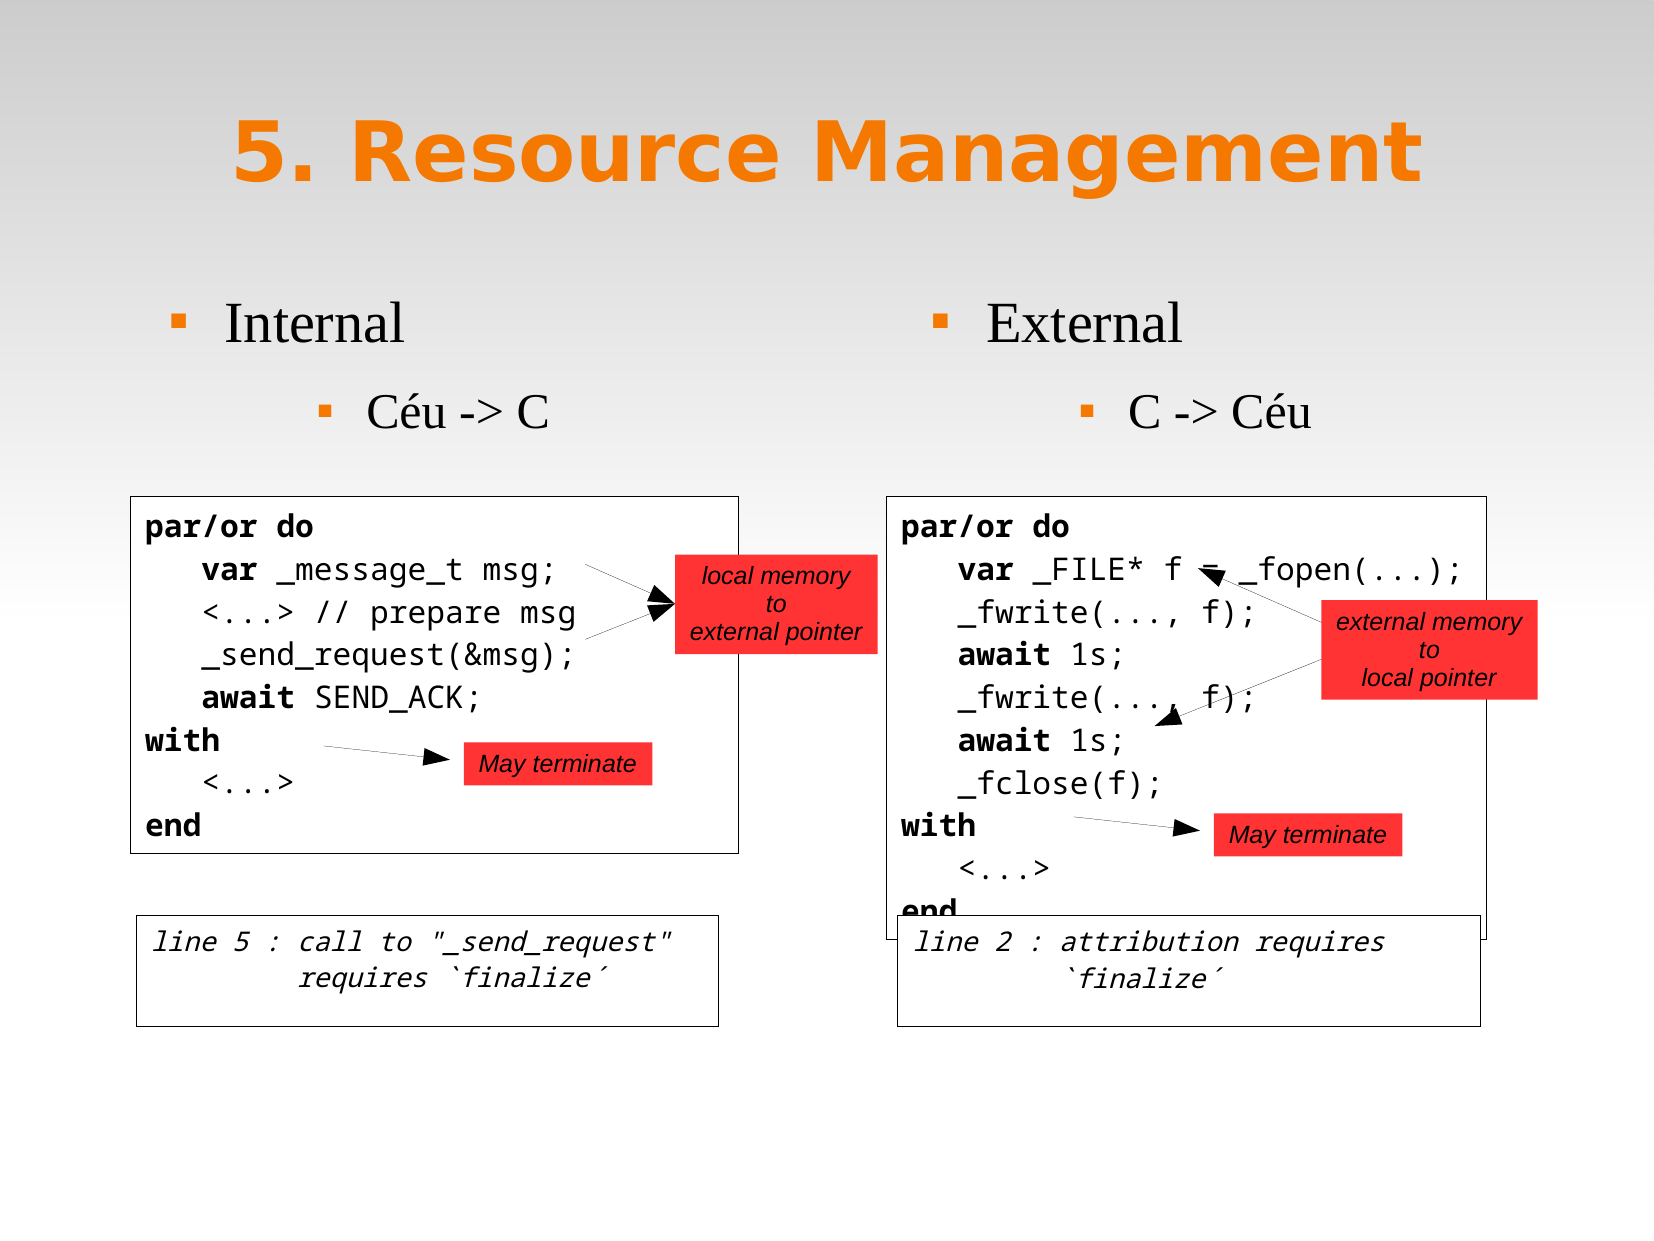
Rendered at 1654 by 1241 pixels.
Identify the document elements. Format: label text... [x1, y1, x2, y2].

list Internal Céu -> C [82, 290, 751, 451]
text_box line 2 : attribution requires `finalize´ [897, 915, 1481, 1027]
text_box par/or do var _message_t msg; <...> // prepare msg _send_request(&msg); await SEND_ACK; with <...> end [130, 496, 739, 809]
text_box line 5 : call to "_send_request" requires `finalize´ [136, 915, 719, 1027]
text_box May terminate [463, 742, 653, 786]
text_box local memory to external pointer [675, 554, 878, 655]
list External C -> Céu [844, 290, 1512, 451]
title 5. Resource Management [82, 49, 1571, 257]
text_box par/or do var _FILE* f = _fopen(...); _fwrite(..., f); await 1s; _fwrite(..., f); await 1s; _fclose(f); with <...> end [886, 496, 1487, 882]
text_box external memory to local pointer [1321, 600, 1538, 700]
text_box May terminate [1213, 813, 1403, 857]
